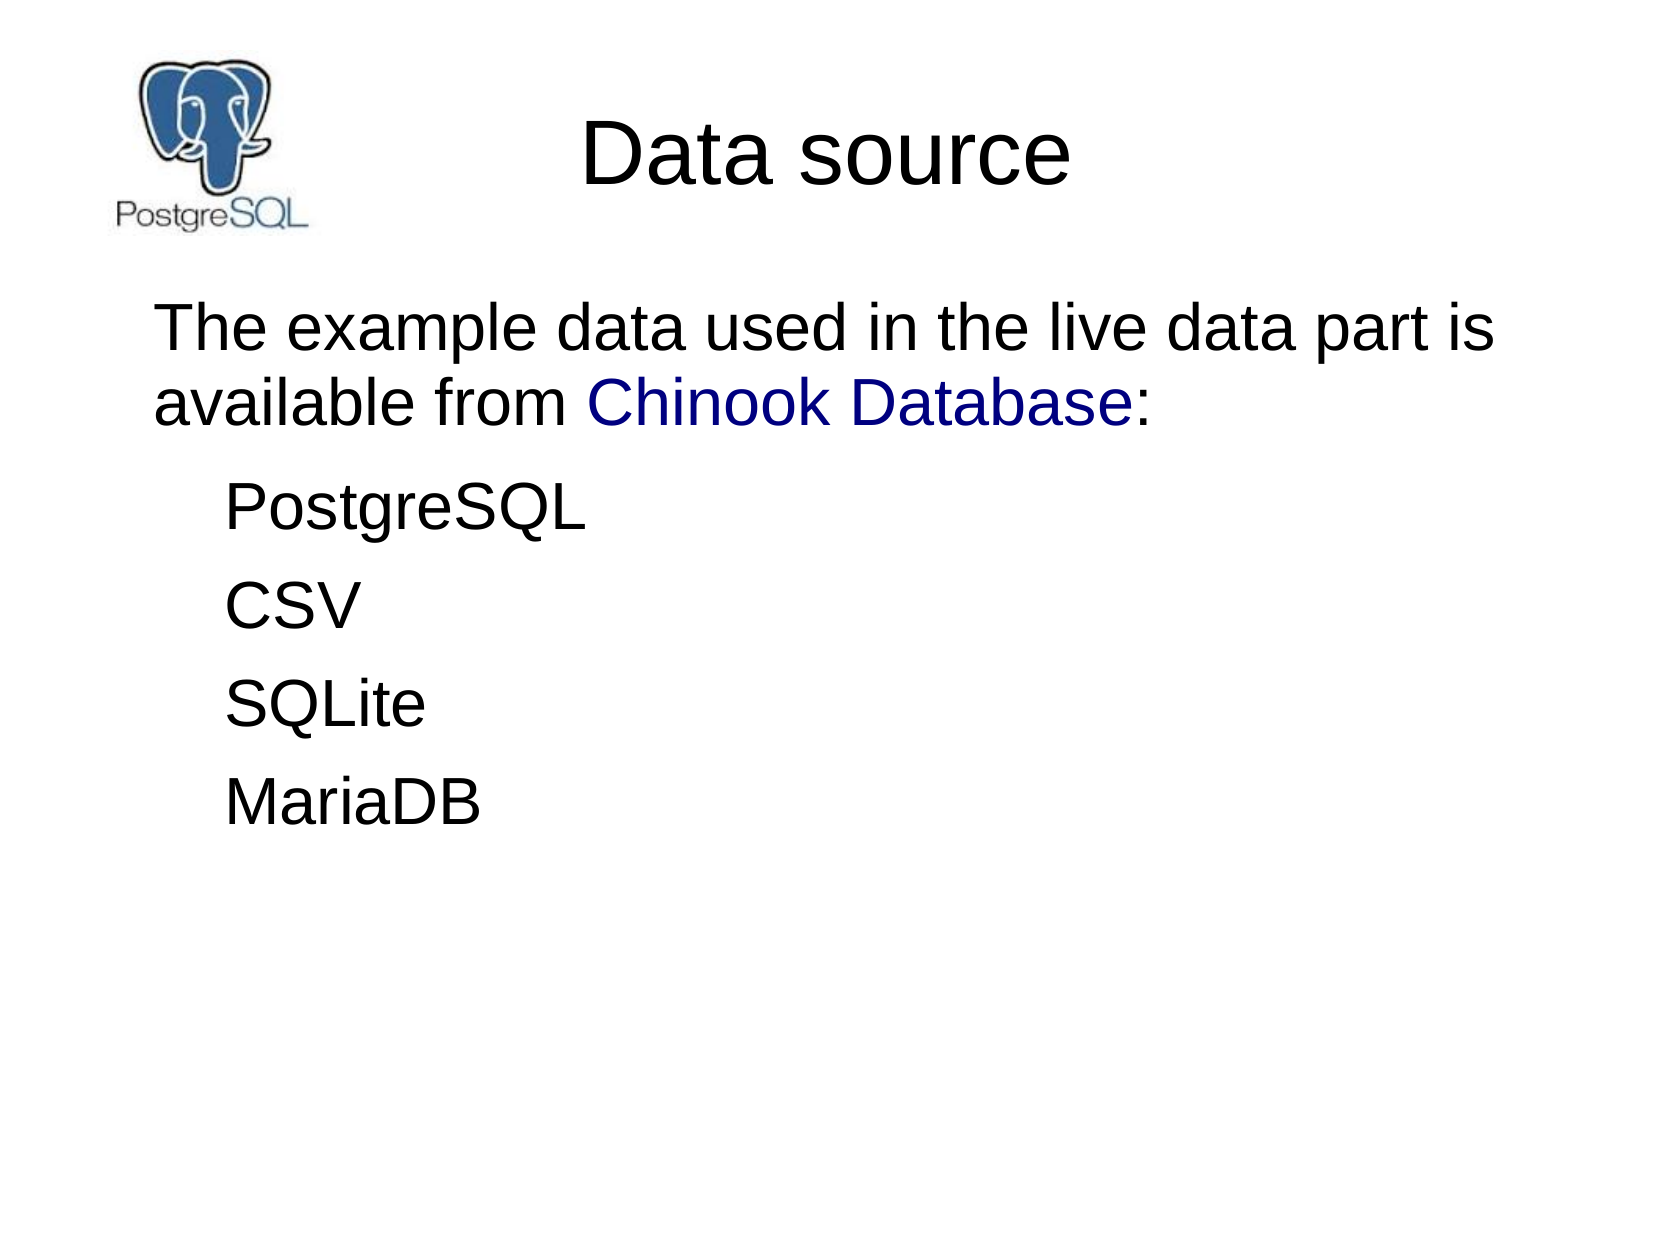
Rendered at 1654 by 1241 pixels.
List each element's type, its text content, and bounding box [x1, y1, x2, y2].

list The example data used in the live data part is available from Chinook Database: PostgreSQL CSV SQLite MariaDB [82, 290, 1538, 1010]
picture [58, 50, 356, 237]
title Data source [82, 49, 1571, 257]
text_box [218, 323, 248, 394]
